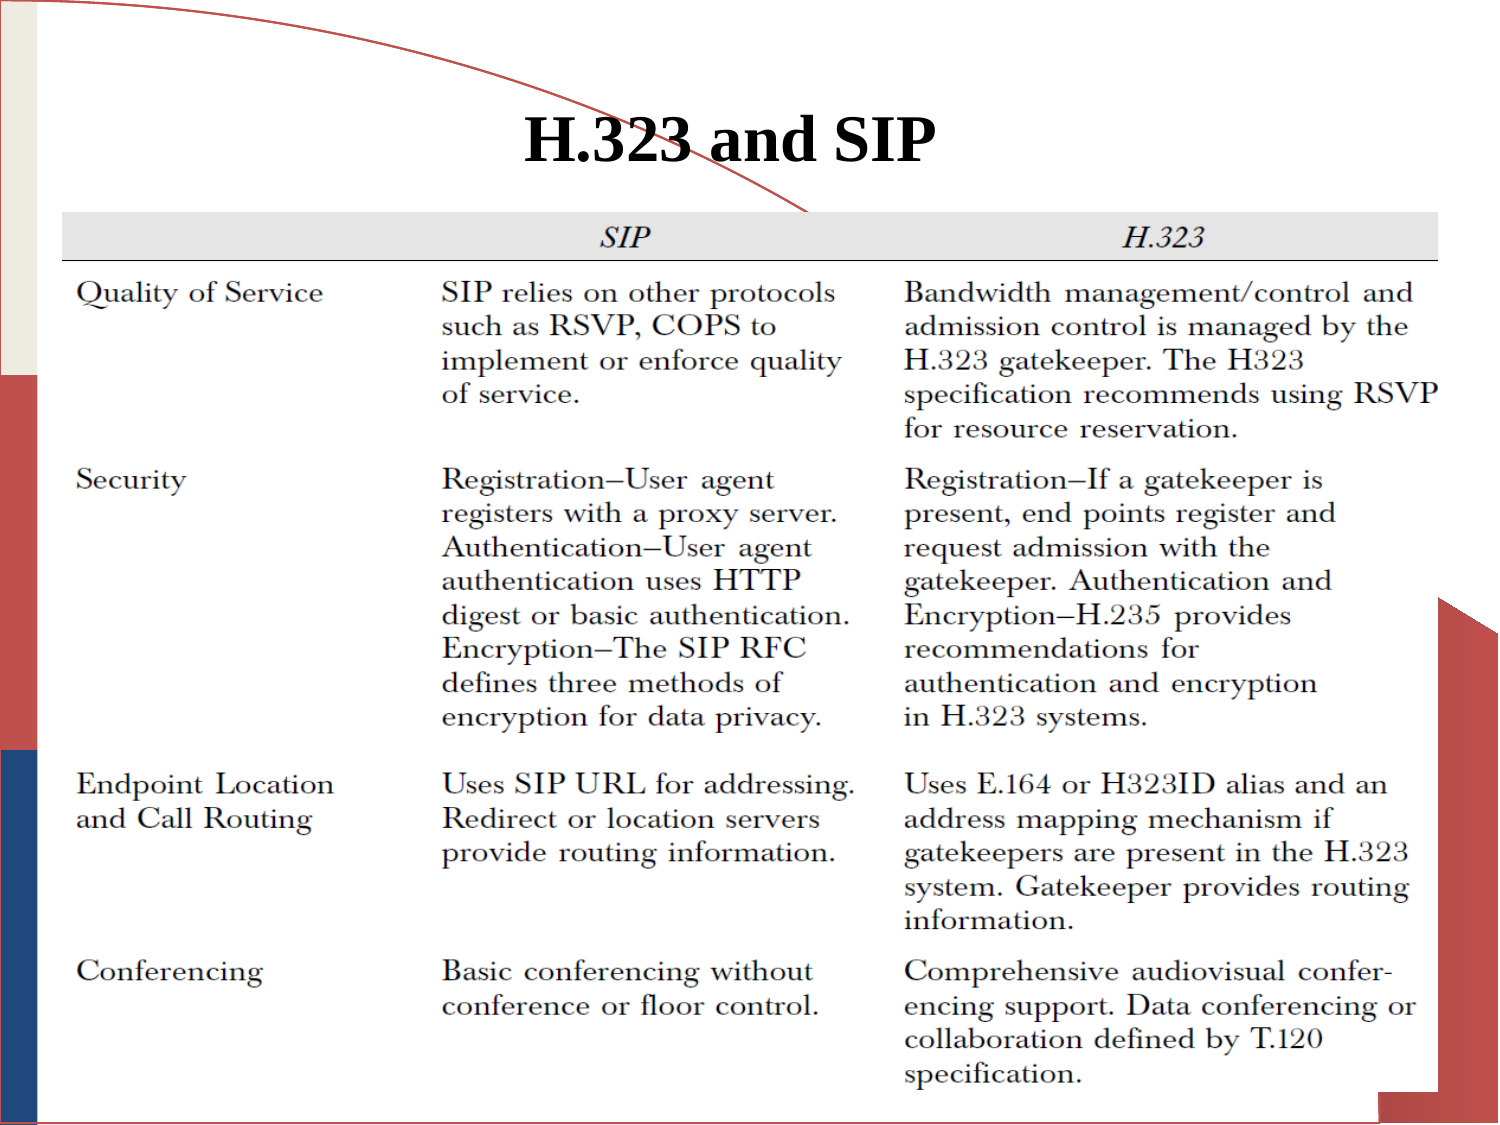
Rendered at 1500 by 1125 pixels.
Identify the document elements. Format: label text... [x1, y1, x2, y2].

text_box H.323 and SIP [62, 87, 1400, 183]
picture [62, 212, 1438, 1093]
